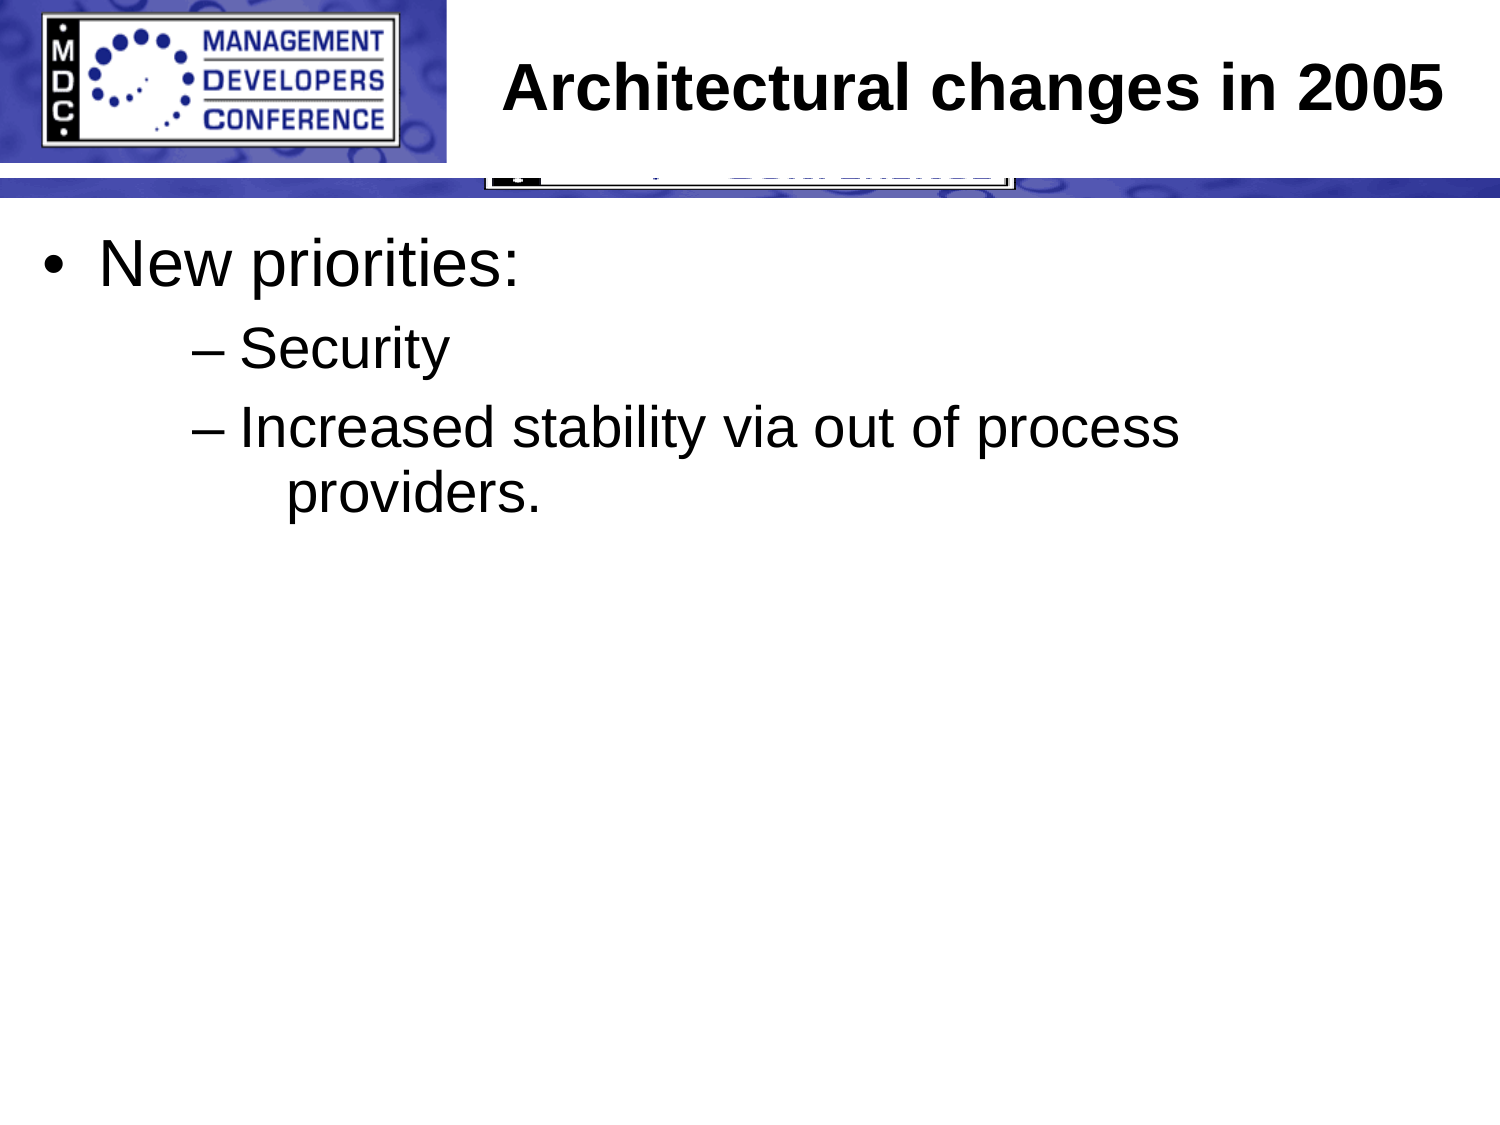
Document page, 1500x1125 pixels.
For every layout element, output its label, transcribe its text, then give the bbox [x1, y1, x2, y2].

list New priorities: Security Increased stability via out of process providers. [42, 226, 1433, 1067]
picture [0, 178, 1500, 198]
picture [0, 0, 447, 163]
title Architectural changes in 2005 [447, 7, 1500, 169]
